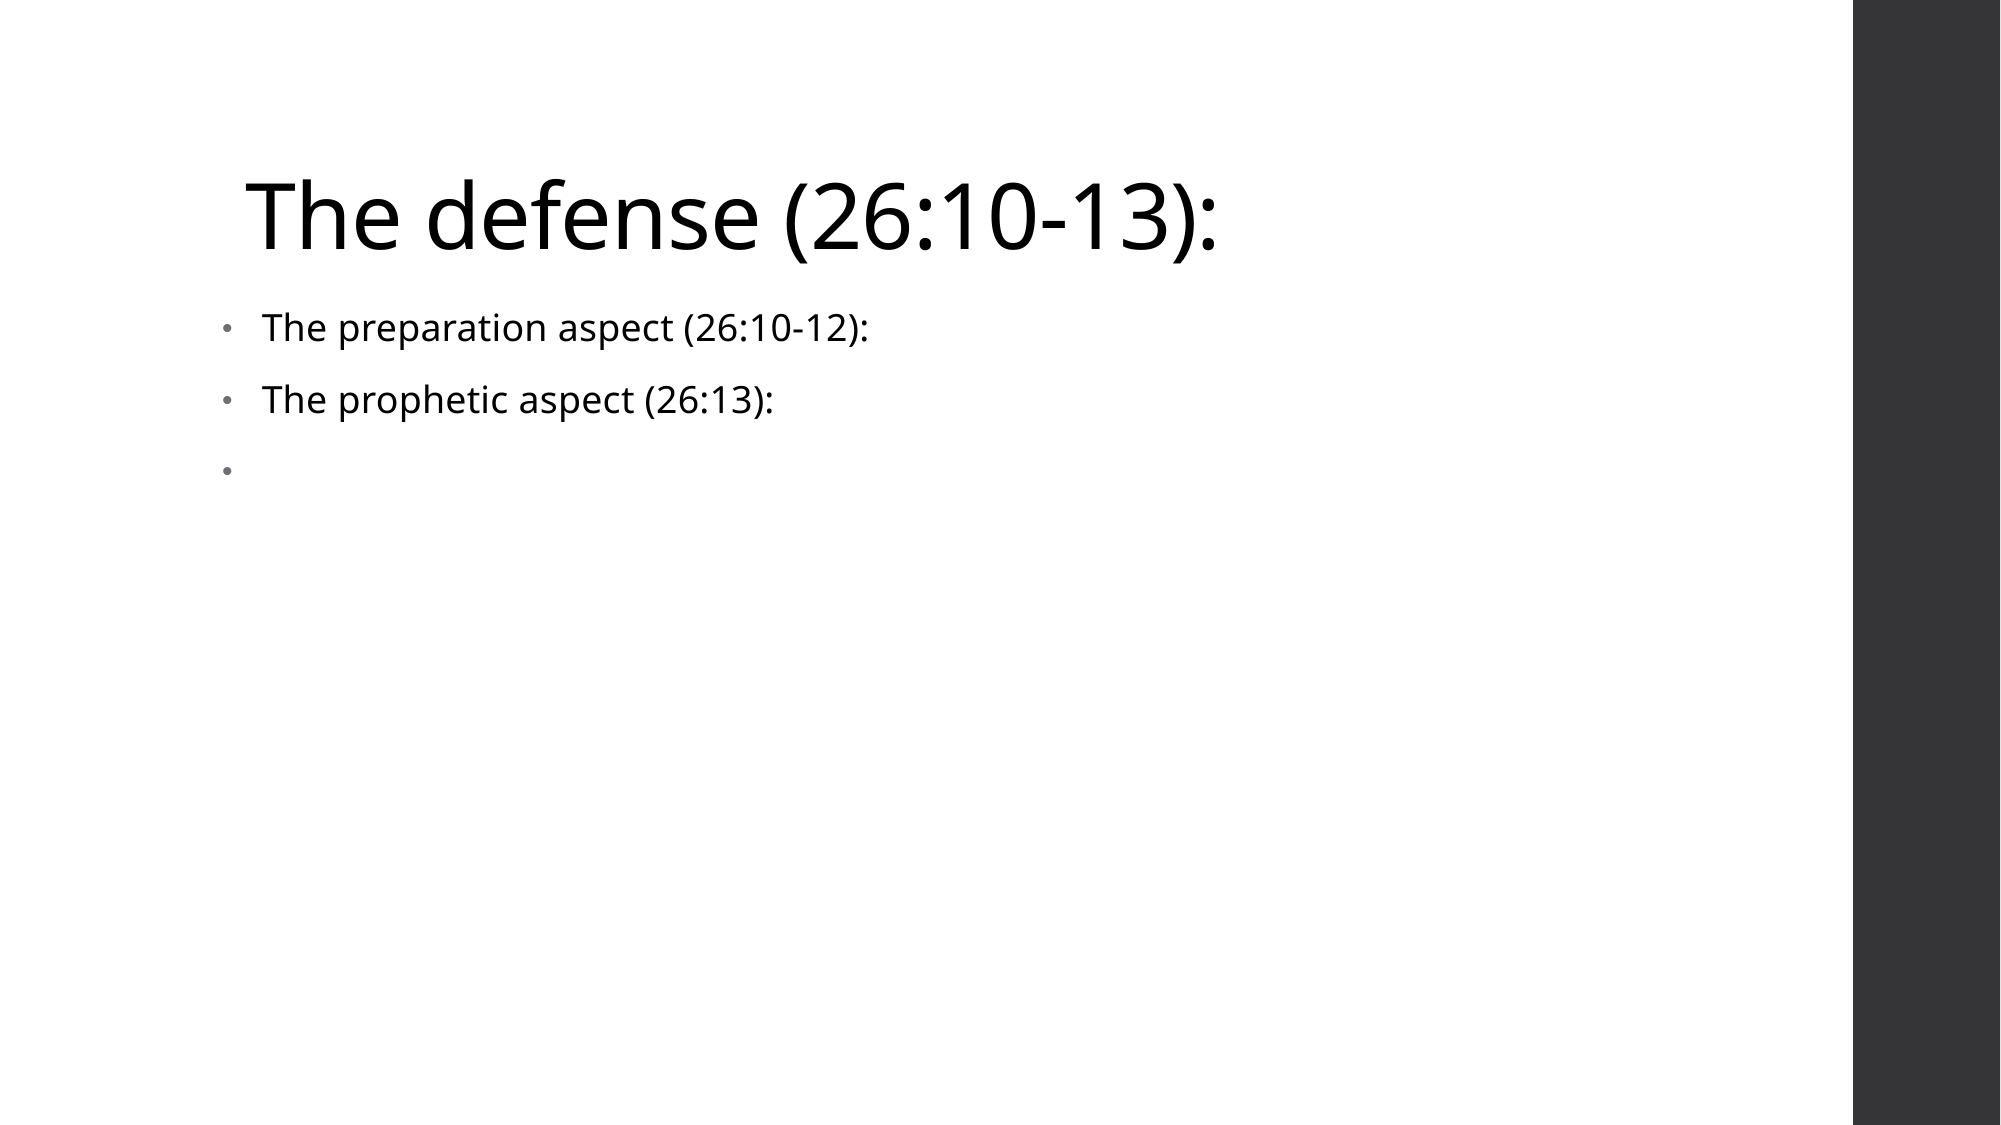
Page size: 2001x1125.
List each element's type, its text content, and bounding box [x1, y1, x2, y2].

list The preparation aspect (26:10-12): The prophetic aspect (26:13): [206, 299, 1617, 1014]
title The defense (26:10-13): [206, 60, 1797, 278]
